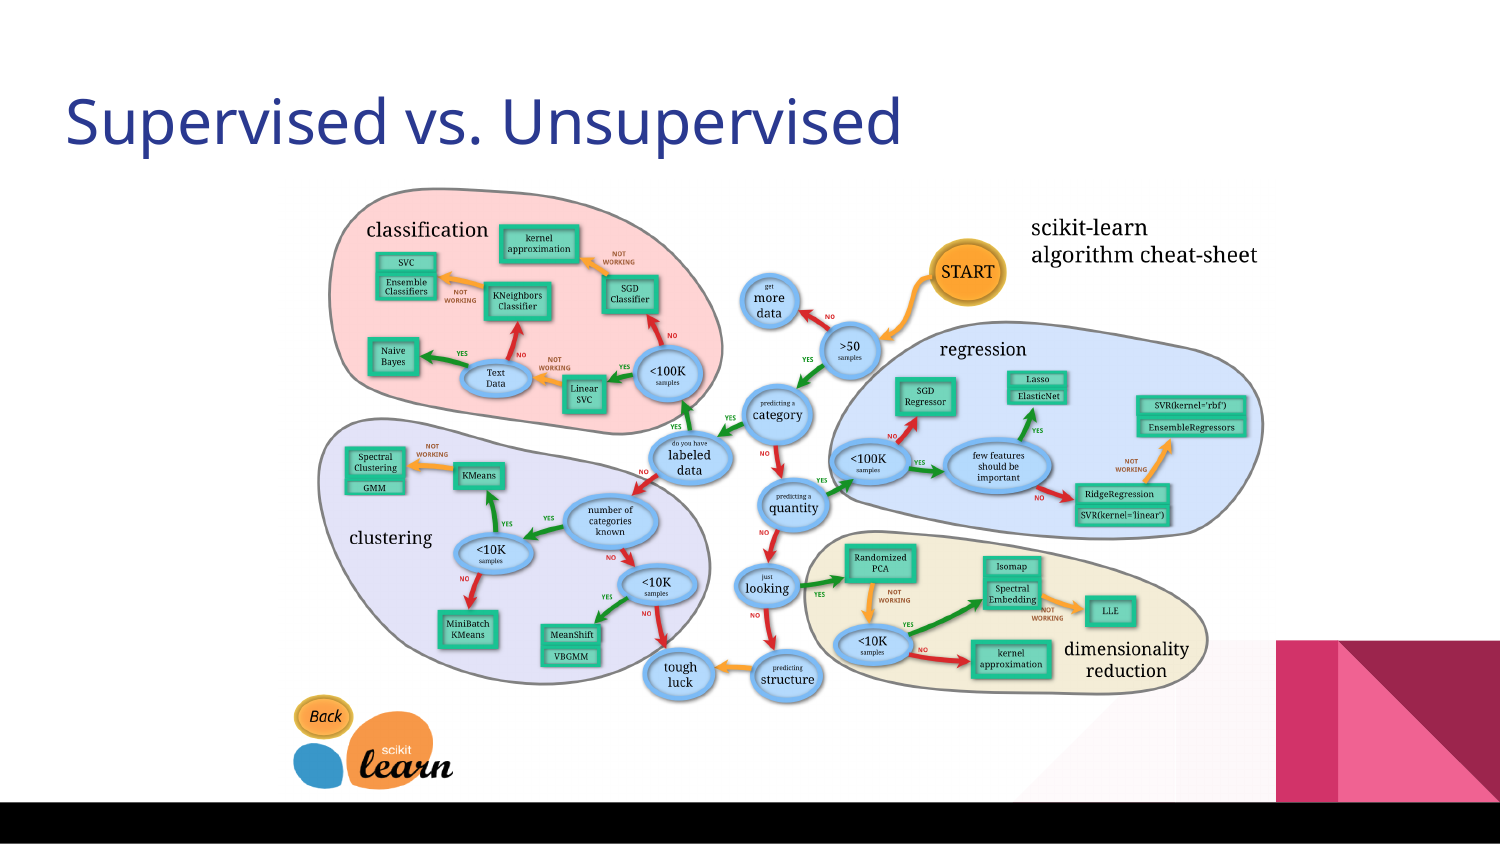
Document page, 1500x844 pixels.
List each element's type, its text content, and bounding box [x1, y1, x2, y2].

picture [278, 179, 1276, 802]
text_box Supervised vs. Unsupervised [51, 67, 1449, 167]
